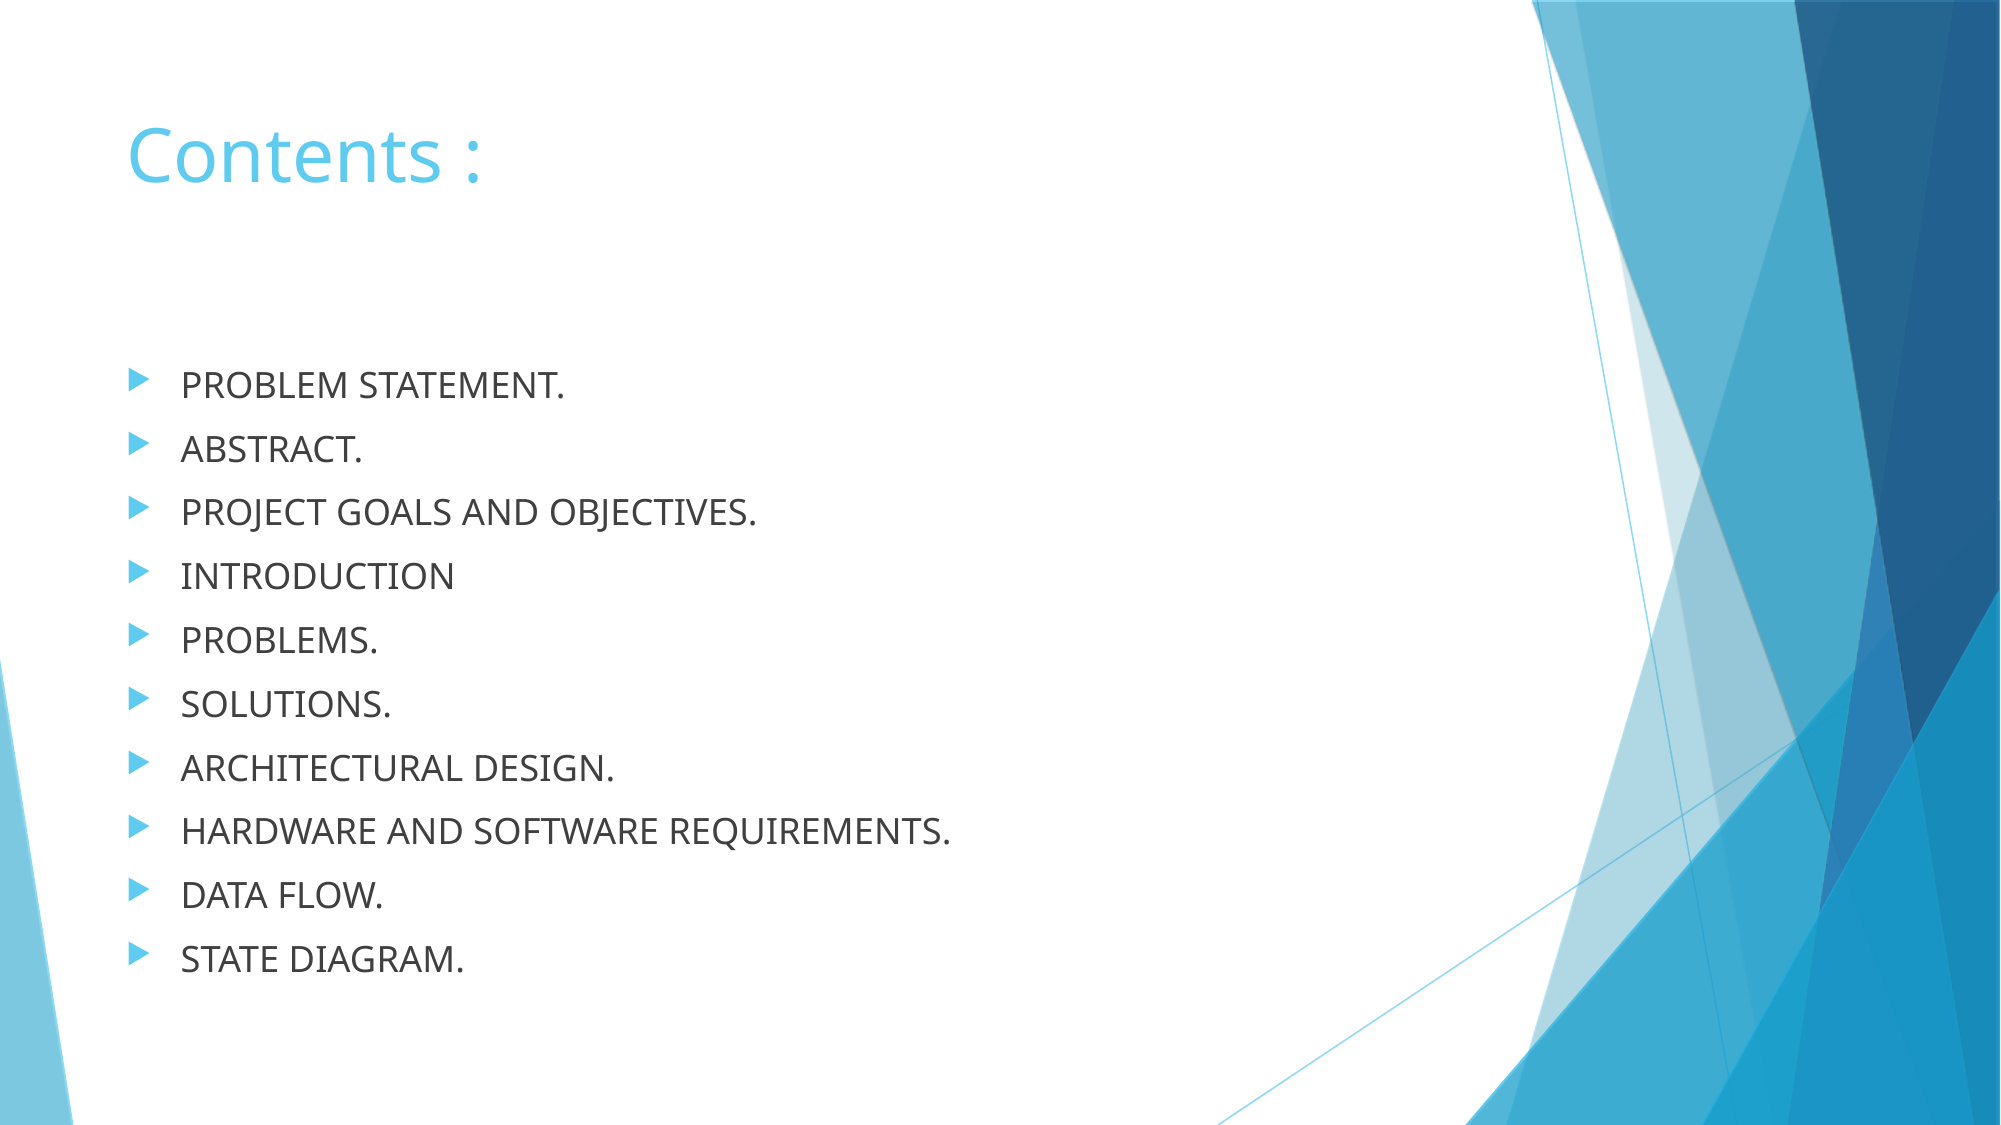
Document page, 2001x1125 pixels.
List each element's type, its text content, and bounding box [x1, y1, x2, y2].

title Contents : [111, 99, 1522, 317]
list PROBLEM STATEMENT. ABSTRACT. PROJECT GOALS AND OBJECTIVES. INTRODUCTION PROBLEMS. SOLUTIONS. ARCHITECTURAL DESIGN. HARDWARE AND SOFTWARE REQUIREMENTS. DATA FLOW. STATE DIAGRAM. [111, 354, 1522, 992]
